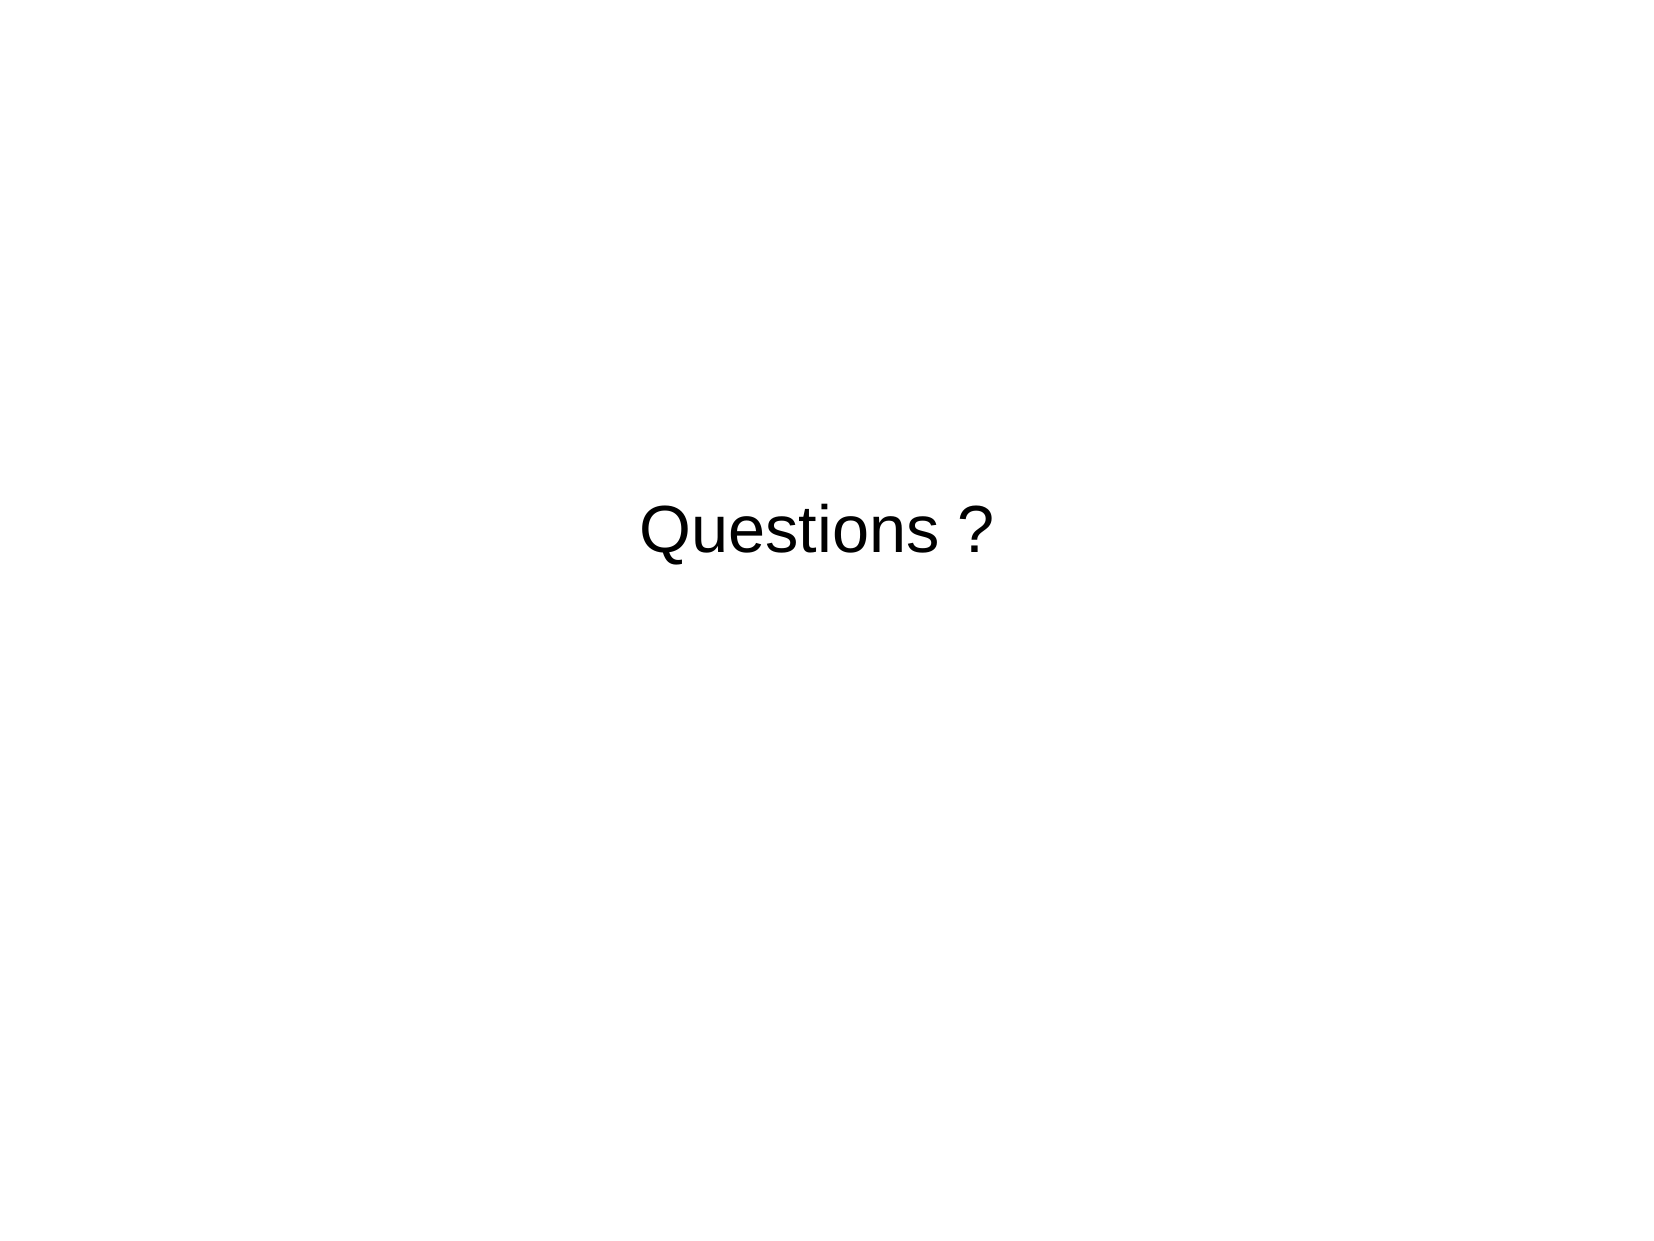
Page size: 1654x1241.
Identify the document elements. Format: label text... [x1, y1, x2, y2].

subtitle Questions ? [82, 49, 1571, 1010]
